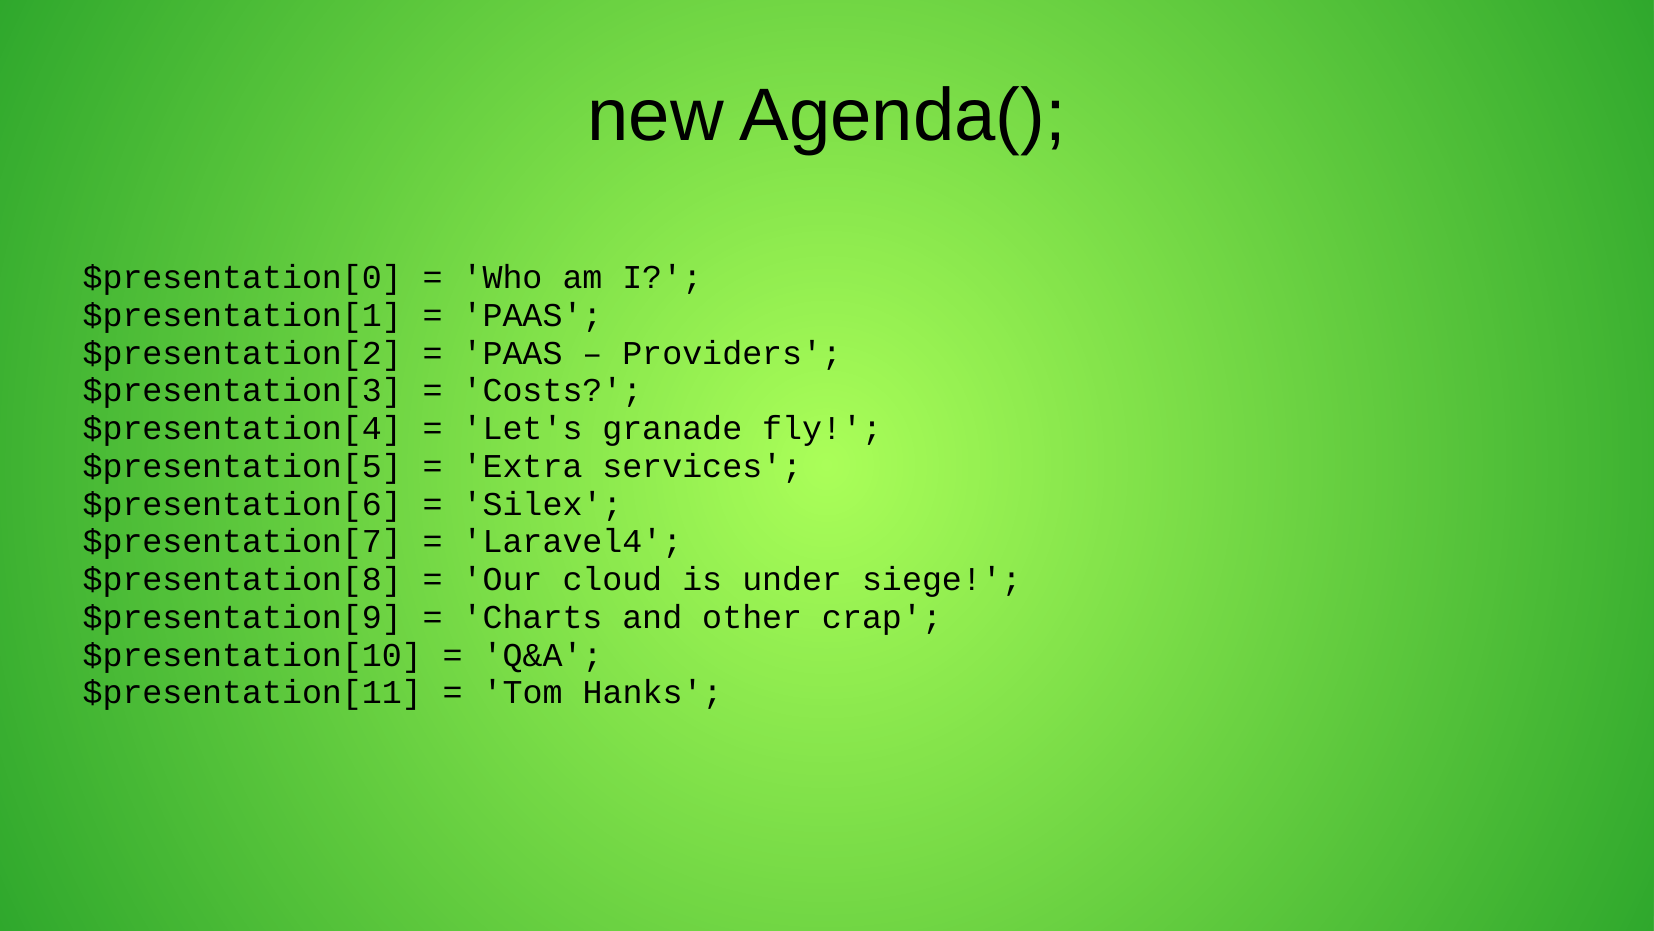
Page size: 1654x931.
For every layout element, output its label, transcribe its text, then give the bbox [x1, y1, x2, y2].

subtitle = 'Who am I?'; = 'PAAS'; = 'PAAS – Providers'; = 'Costs?'; = 'Let's granade fly!'; = 'Extra services'; = 'Silex'; = 'Laravel4'; = 'Our cloud is under siege!'; = 'Charts and other crap'; = 'Q&A'; = 'Tom Hanks'; [82, 217, 1571, 758]
title new Agenda(); [82, 37, 1571, 193]
